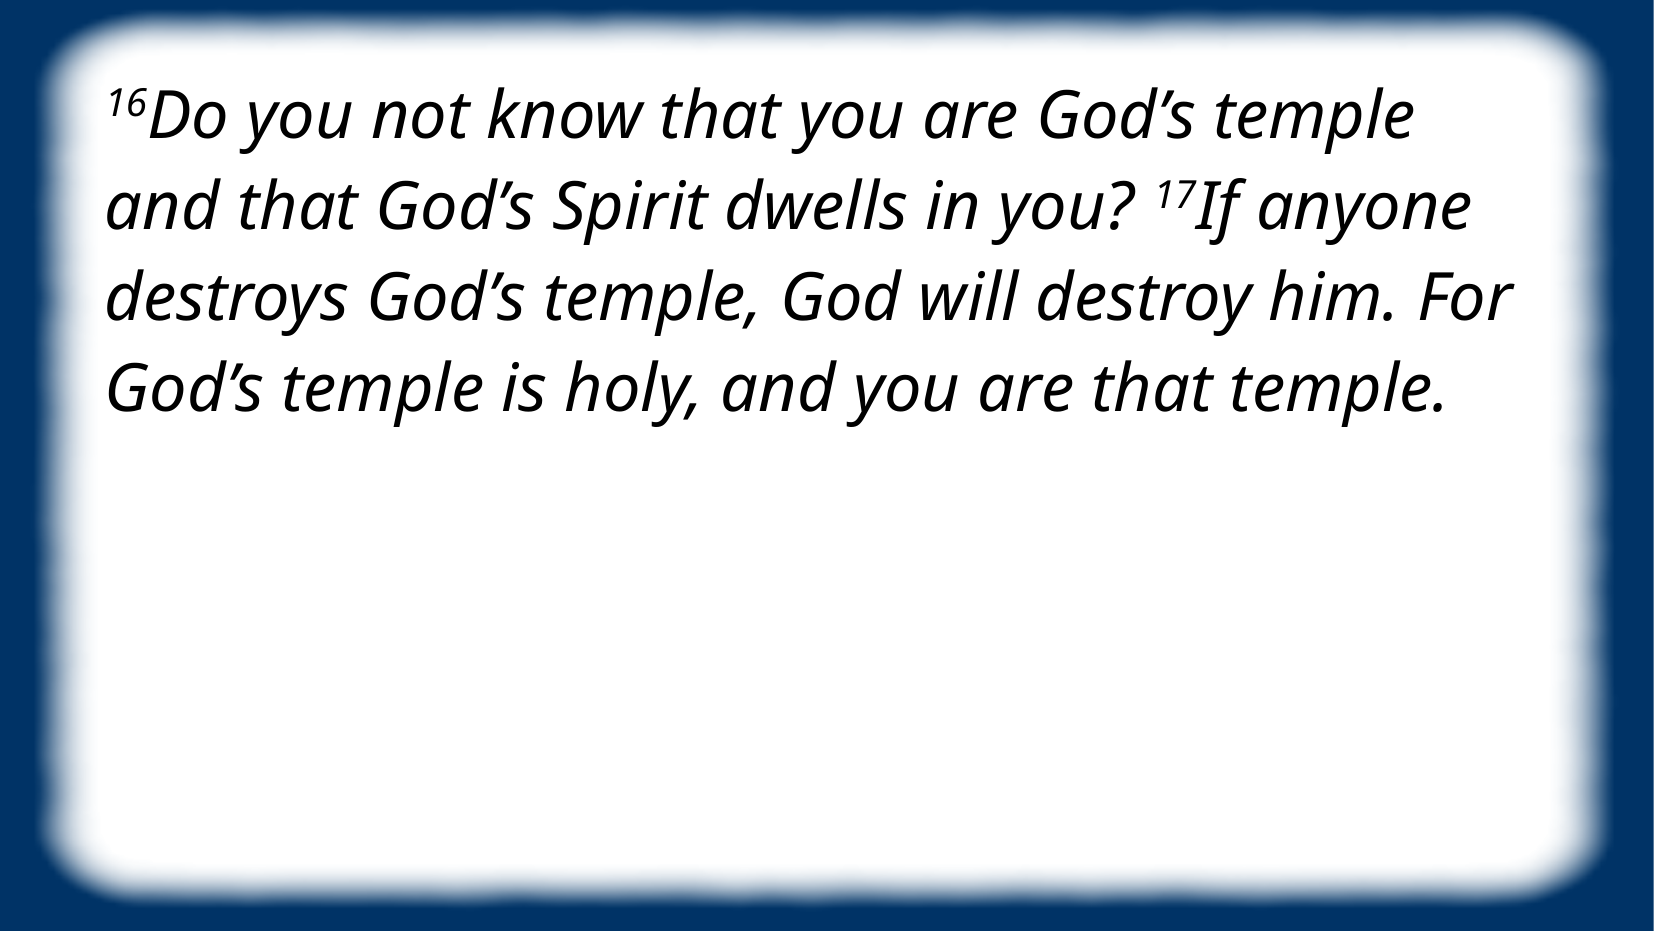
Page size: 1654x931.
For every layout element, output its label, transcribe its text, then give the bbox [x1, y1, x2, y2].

text_box 16Do you not know that you are God’s temple and that God’s Spirit dwells in you? 17If anyone destroys God’s temple, God will destroy him. For God’s temple is holy, and you are that temple. [90, 60, 1561, 430]
picture [0, 0, 1654, 931]
